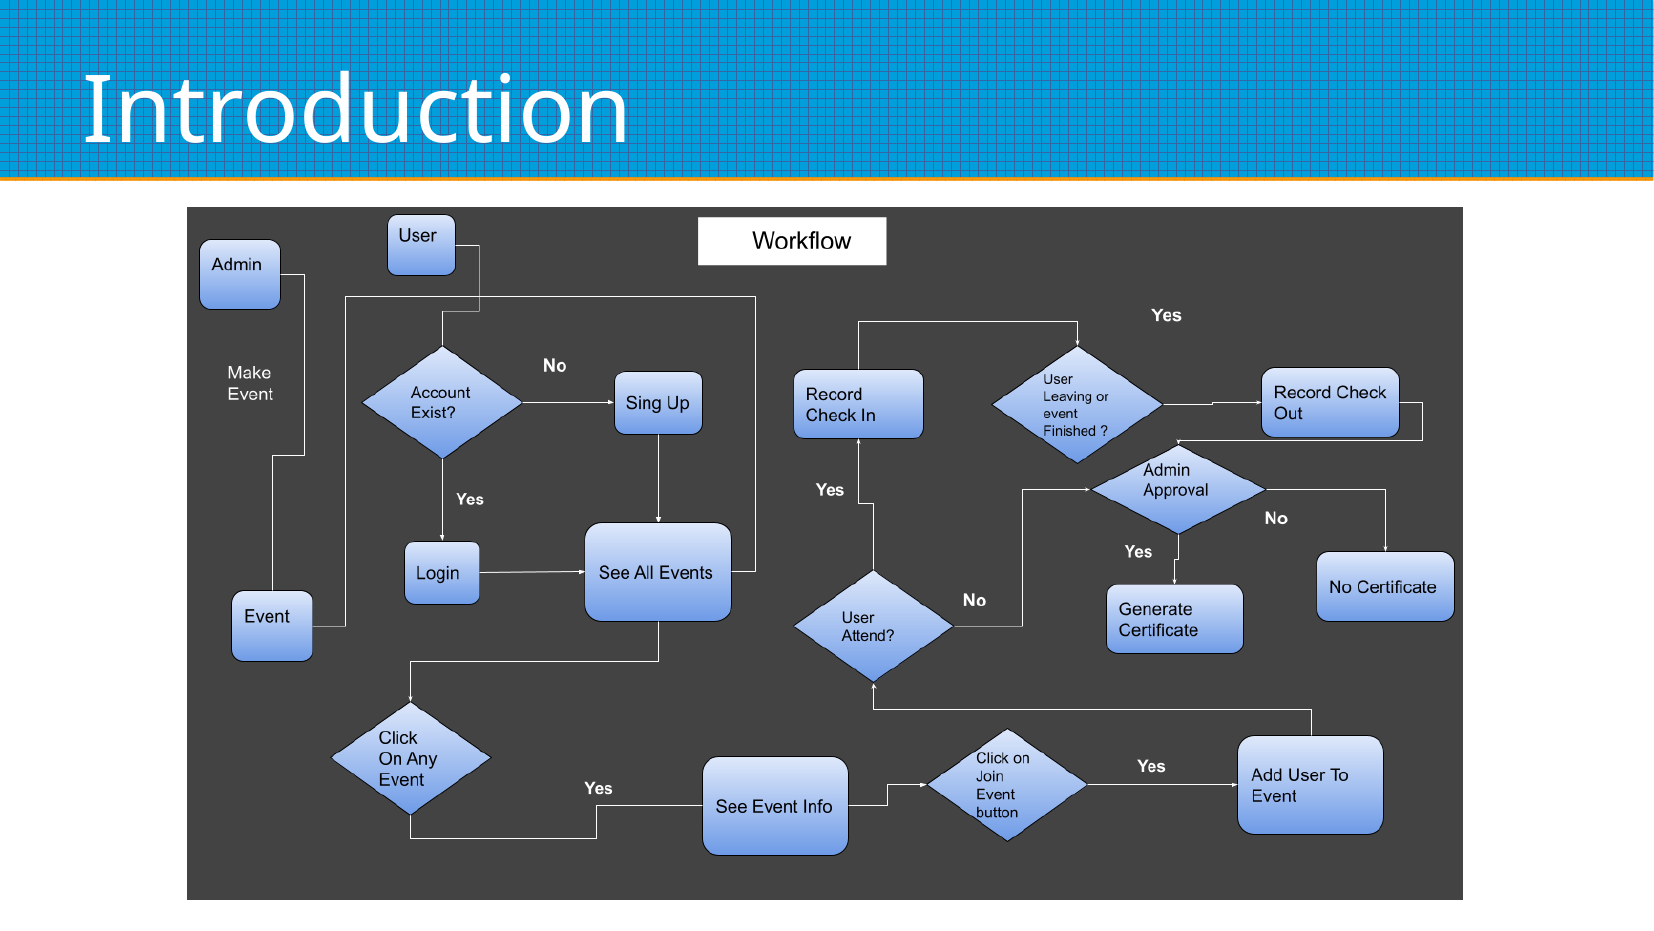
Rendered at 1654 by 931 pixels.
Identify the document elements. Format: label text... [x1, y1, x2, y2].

picture [187, 207, 1463, 901]
title Introduction [82, 14, 1571, 171]
